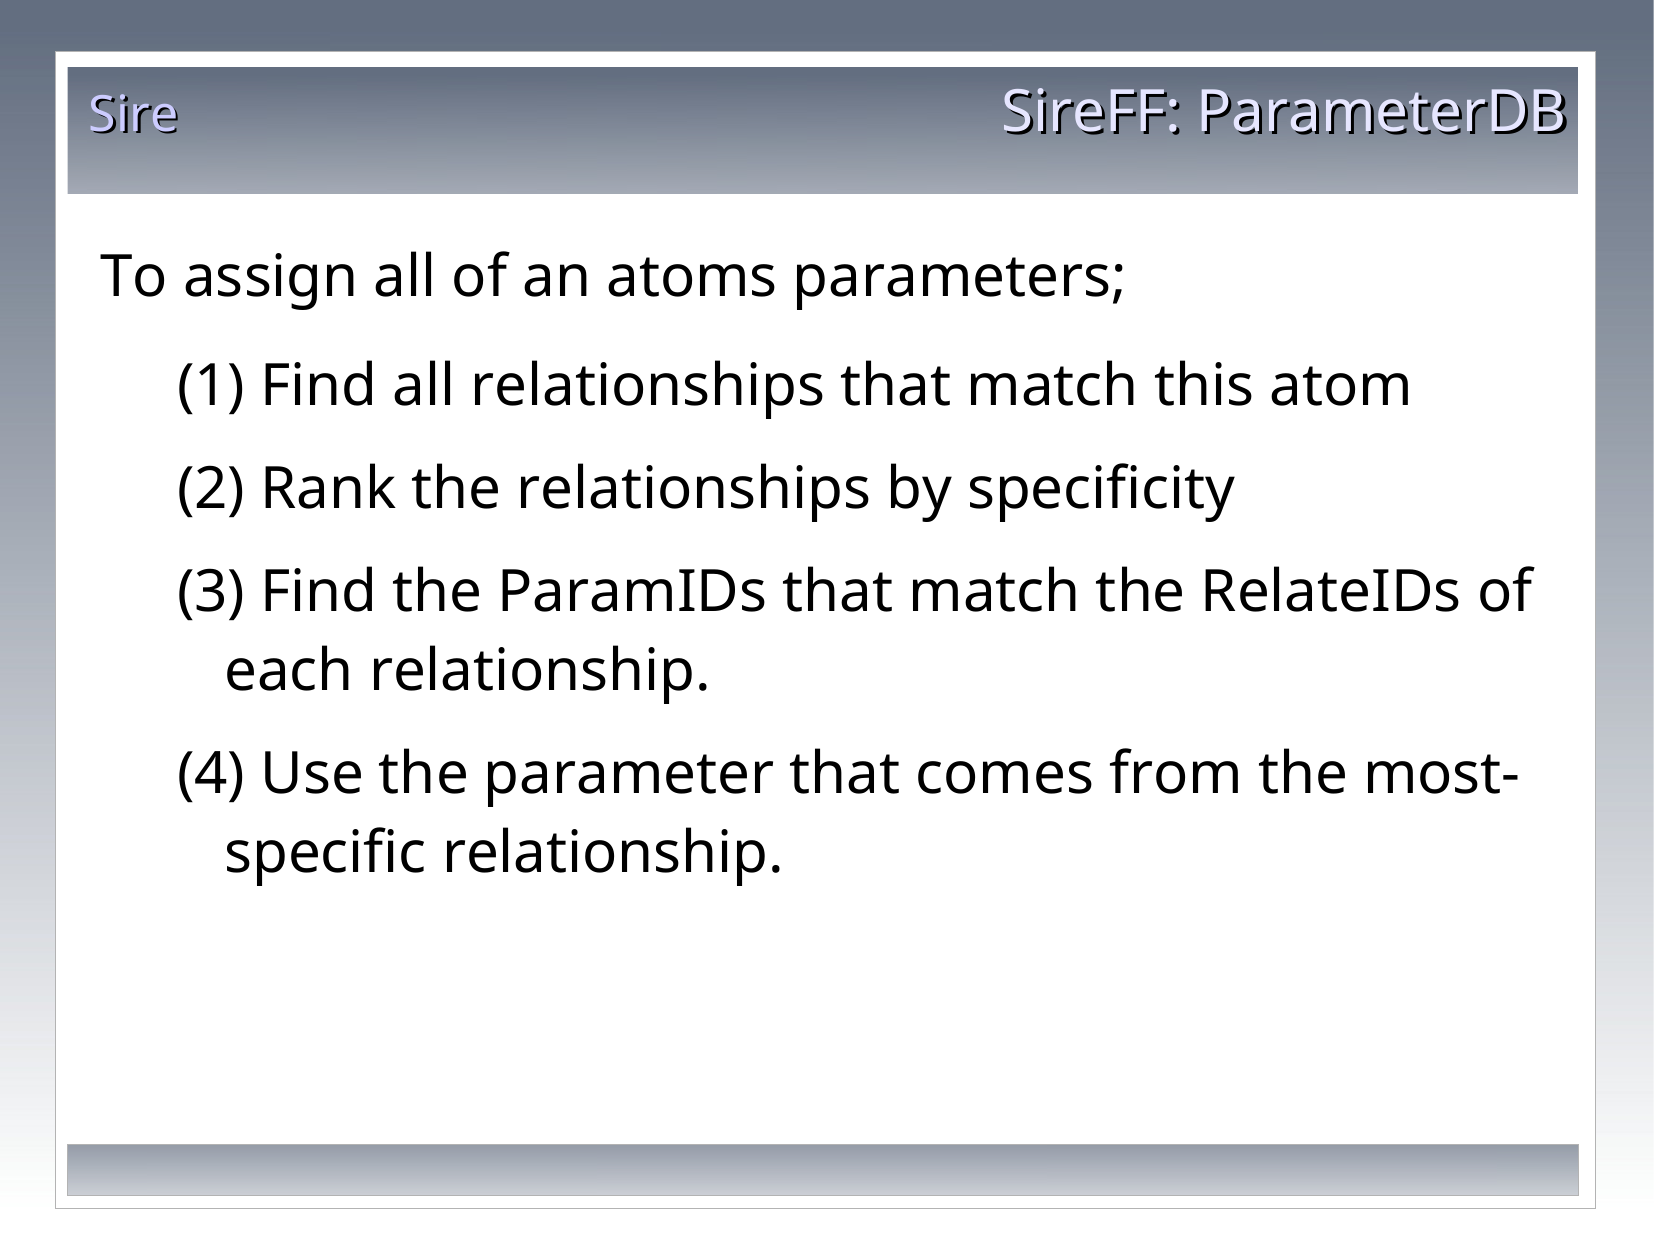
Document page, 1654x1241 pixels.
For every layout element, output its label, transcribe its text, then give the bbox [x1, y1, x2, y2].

title SireFF: ParameterDB [567, 68, 1567, 196]
list To assign all of an atoms parameters; (1) Find all relationships that match this atom (2) Rank the relationships by specificity (3) Find the ParamIDs that match the RelateIDs of each relationship. (4) Use the parameter that comes from the most-specific relationship. [82, 234, 1571, 1119]
picture [0, 0, 1654, 1241]
